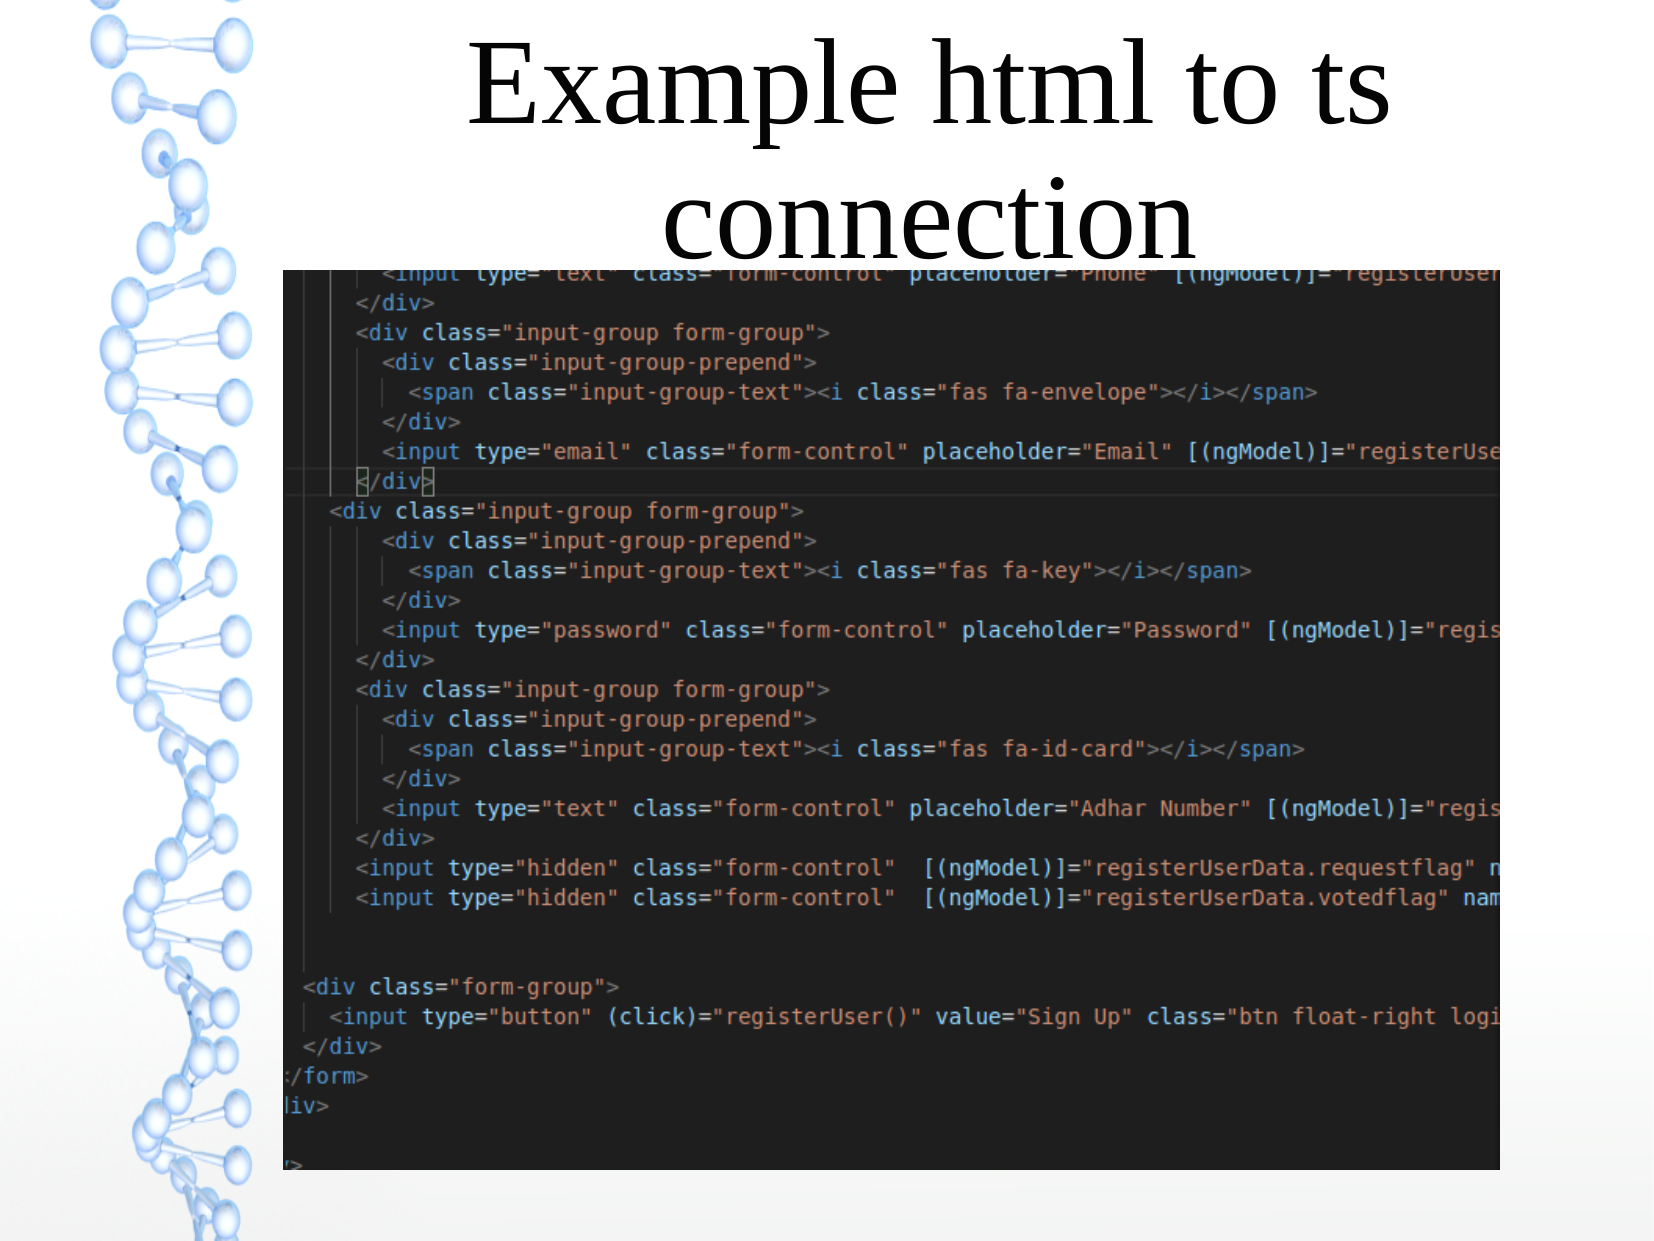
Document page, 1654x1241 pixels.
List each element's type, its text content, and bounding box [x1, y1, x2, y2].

picture [0, 0, 1654, 1241]
title Example html to ts connection [265, 13, 1595, 286]
